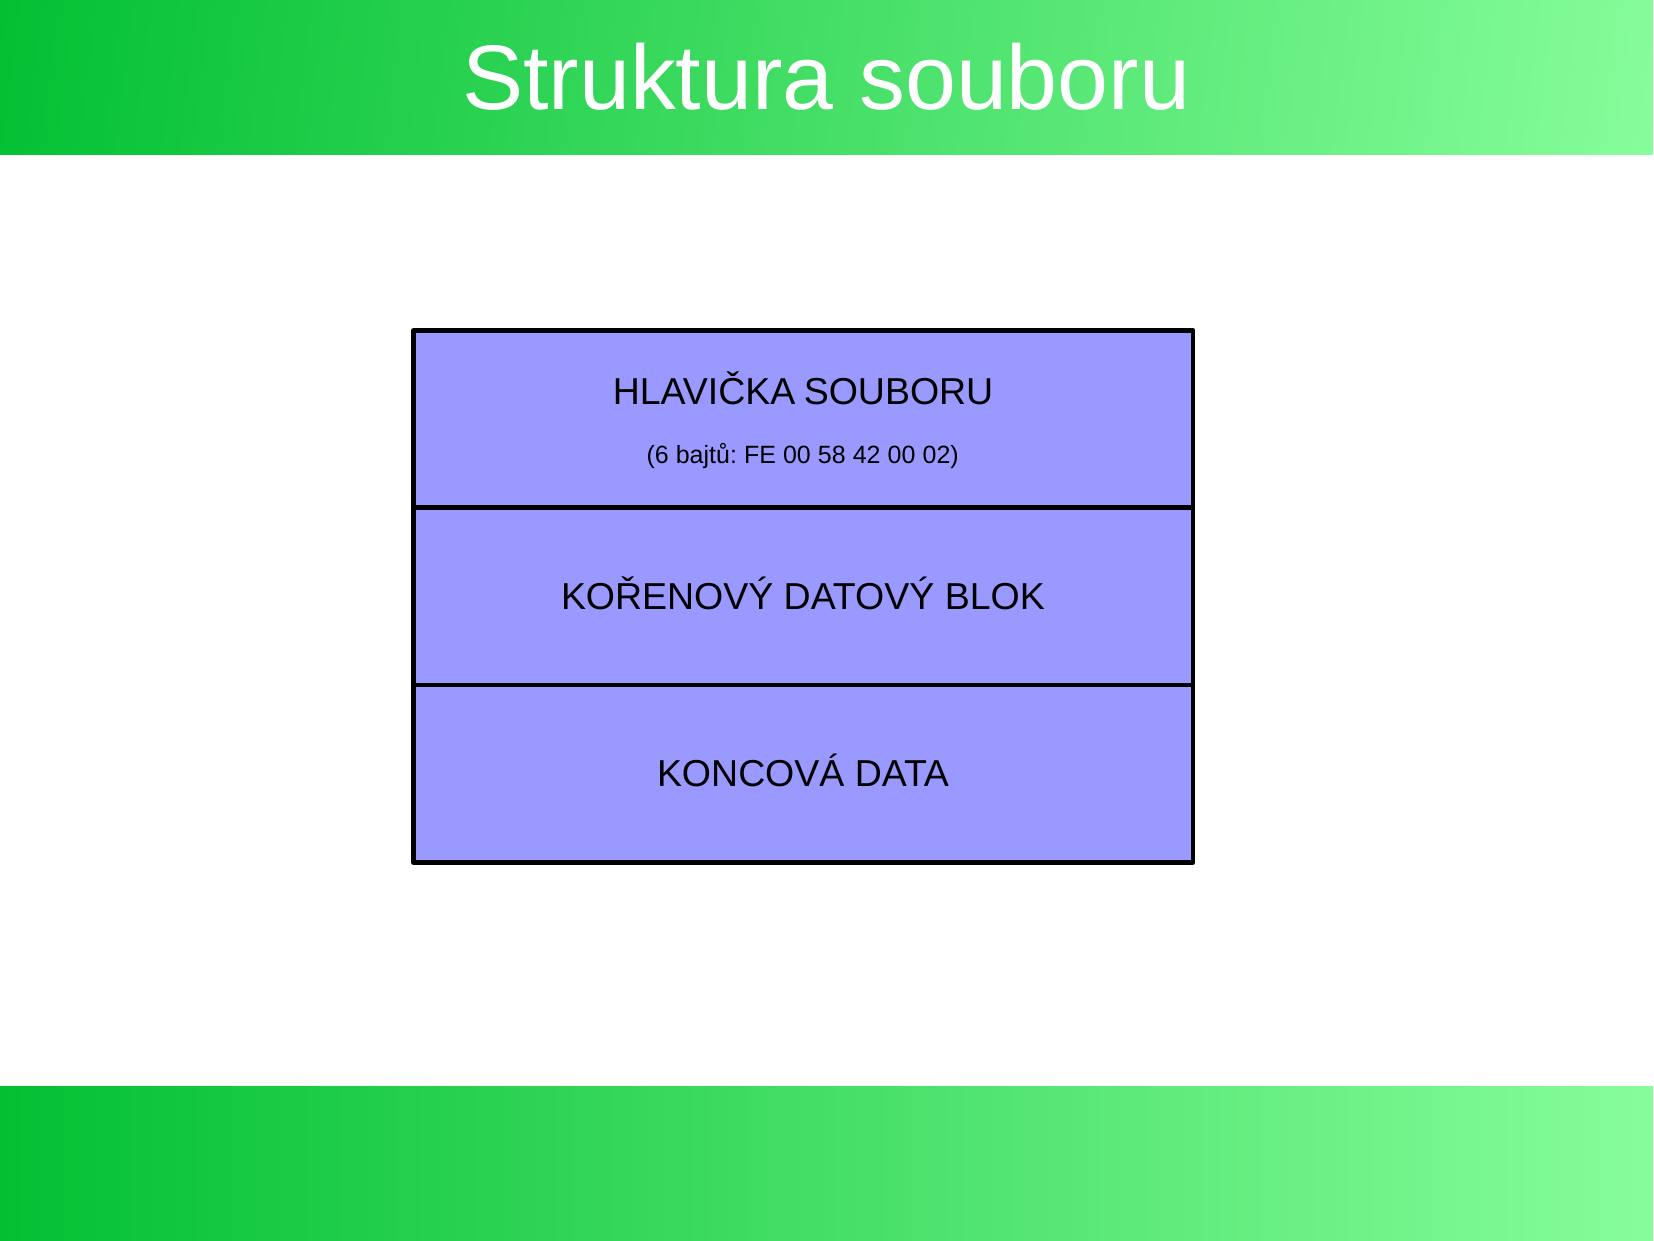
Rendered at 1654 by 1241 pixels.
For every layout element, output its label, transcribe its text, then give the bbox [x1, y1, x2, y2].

text_box HLAVIČKA SOUBORU (6 bajtů: FE 00 58 42 00 02) [413, 330, 1193, 507]
text_box KONCOVÁ DATA [413, 686, 1193, 863]
title Struktura souboru [82, 25, 1571, 130]
text_box KOŘENOVÝ DATOVÝ BLOK [413, 507, 1193, 686]
